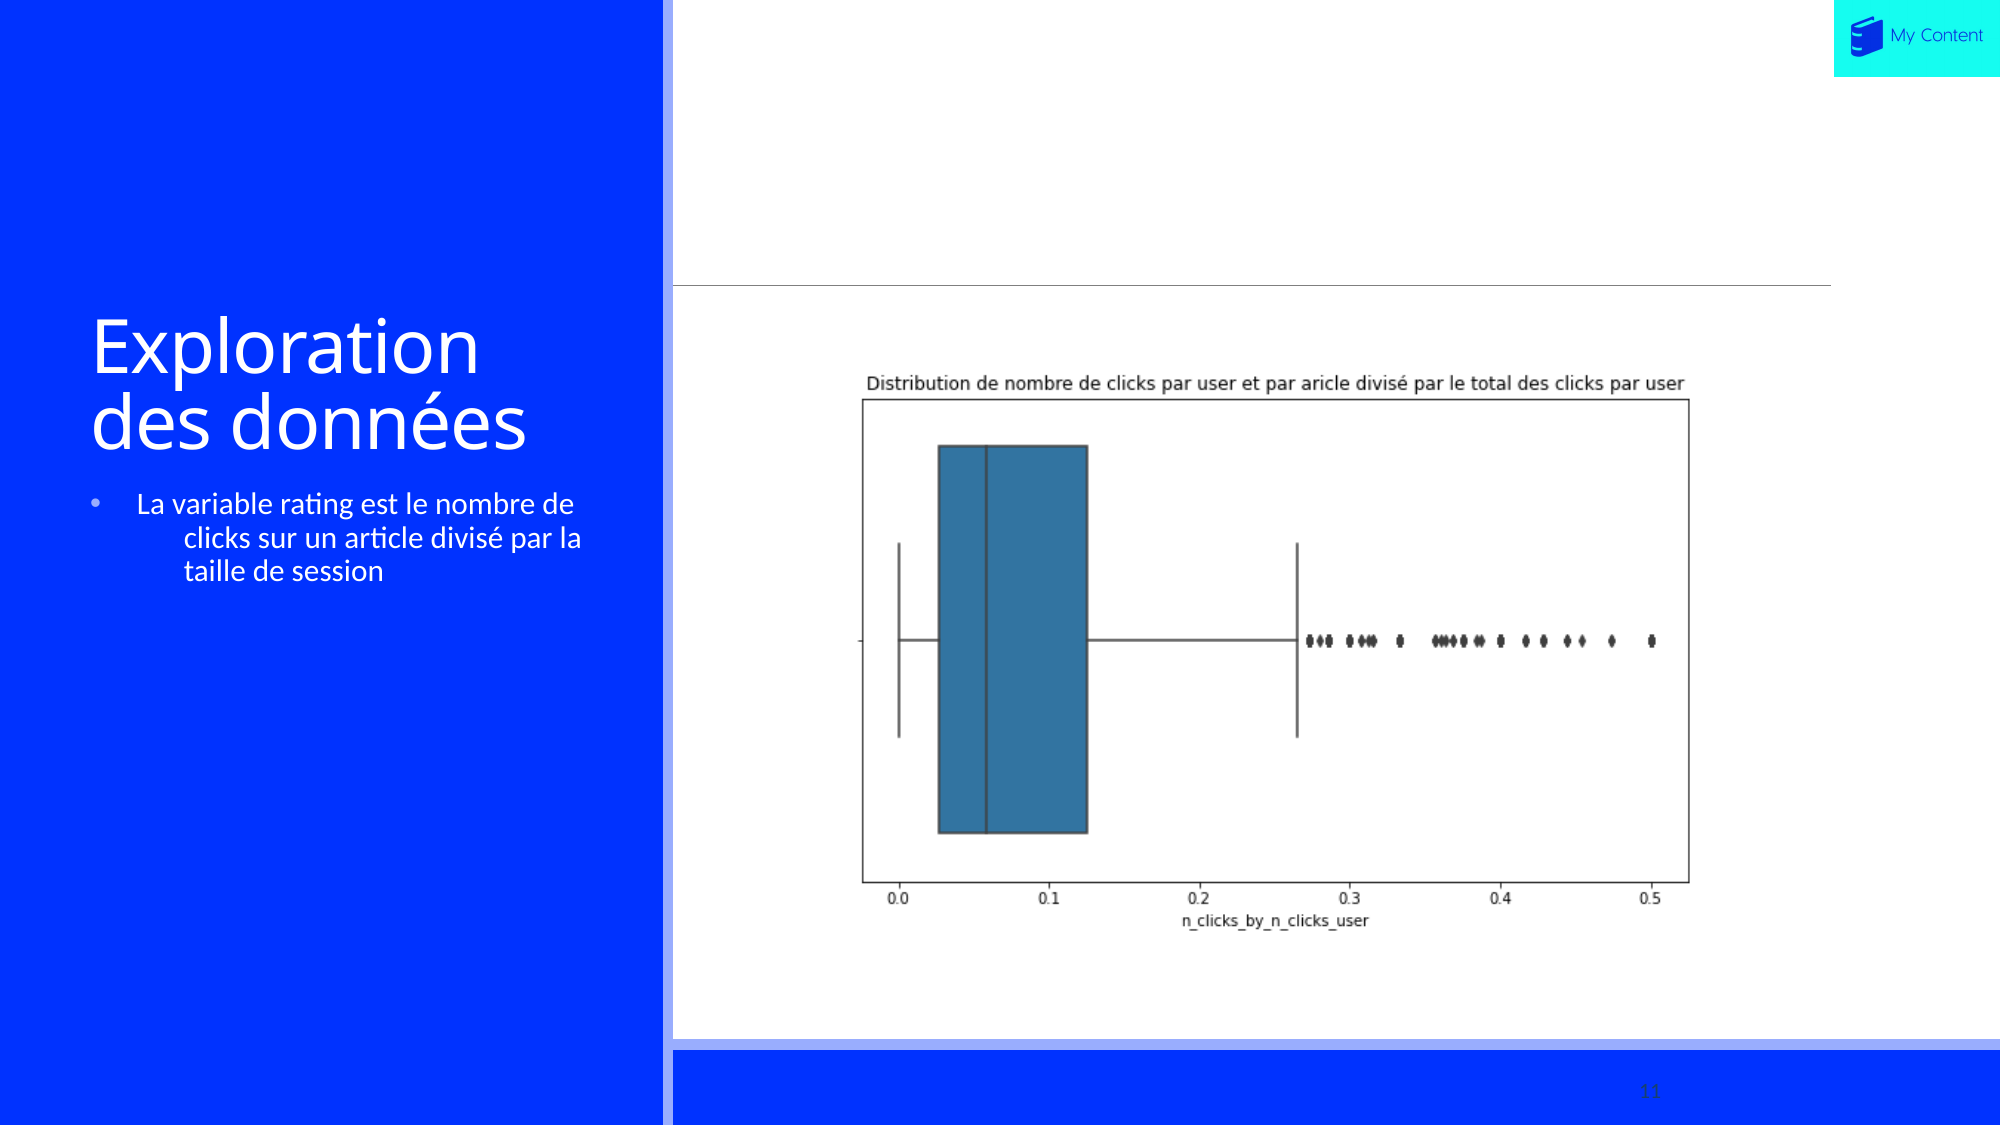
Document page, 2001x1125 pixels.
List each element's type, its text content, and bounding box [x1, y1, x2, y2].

text_box [1624, 1059, 1840, 1120]
title Exploration des données [75, 97, 601, 473]
list La variable rating est le nombre de clicks sur un article divisé par la taille de session [75, 479, 601, 1035]
picture [1834, 0, 2000, 77]
picture [729, 322, 1795, 962]
